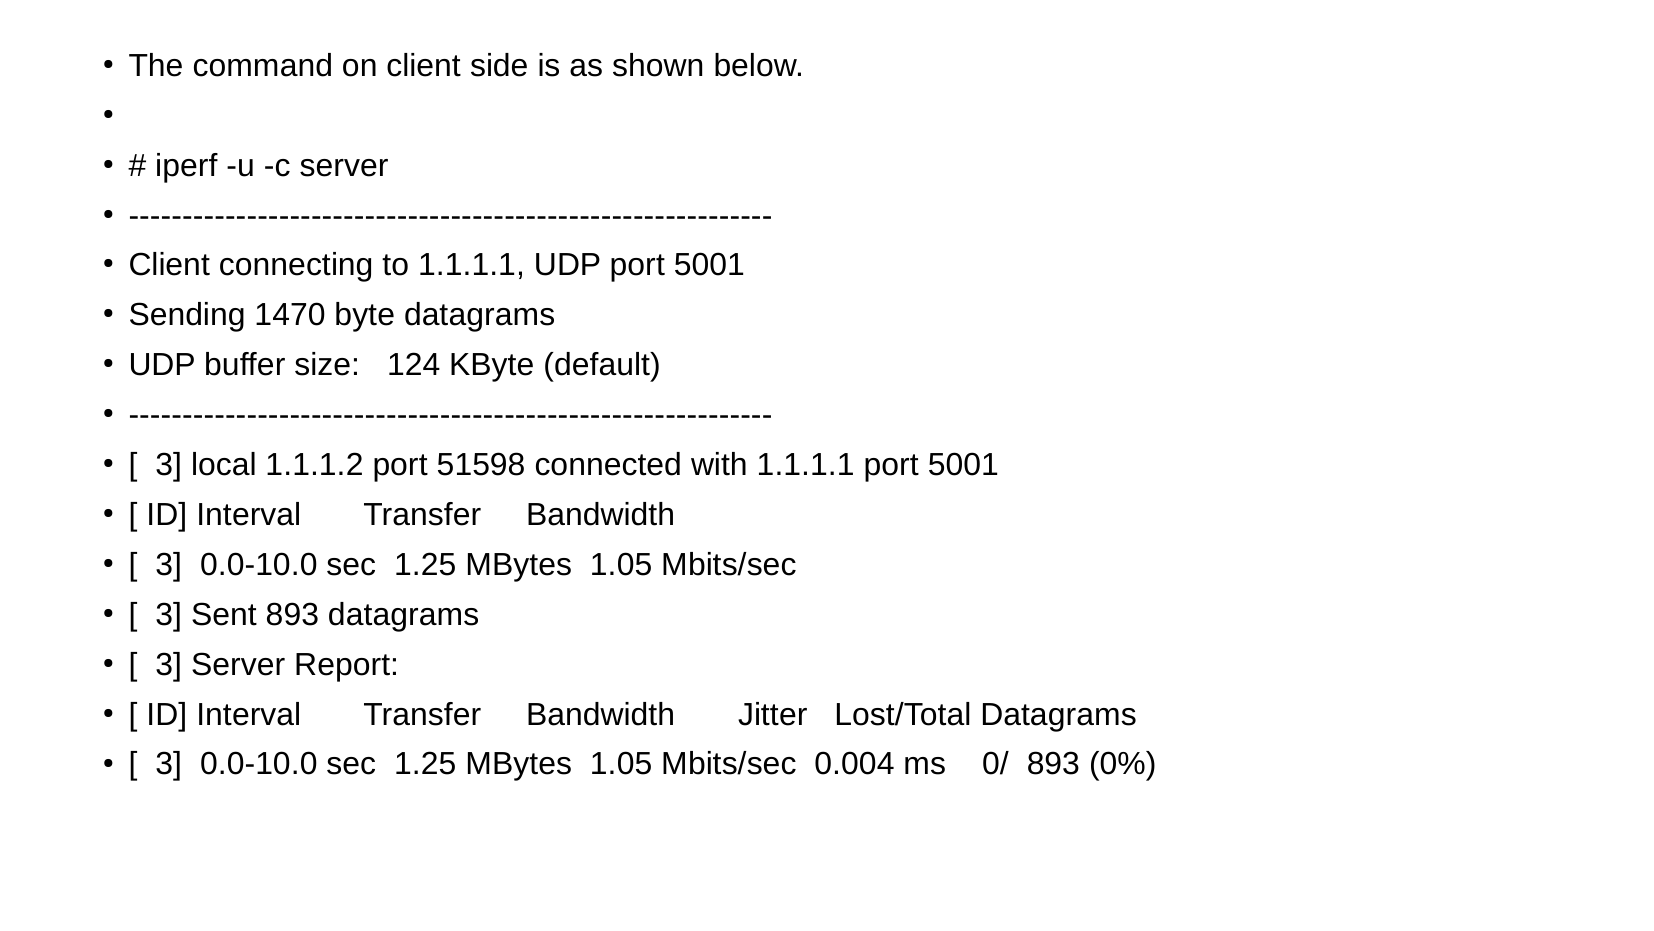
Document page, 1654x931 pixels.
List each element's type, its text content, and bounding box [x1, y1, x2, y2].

list The command on client side is as shown below. # iperf -u -c server ------------------------------------------------------------ Client connecting to 1.1.1.1, UDP port 5001 Sending 1470 byte datagrams UDP buffer size: 124 KByte (default) ------------------------------------------------------------ [ 3] local 1.1.1.2 port 51598 connected with 1.1.1.1 port 5001 [ ID] Interval Transfer Bandwidth [ 3] 0.0-10.0 sec 1.25 MBytes 1.05 Mbits/sec [ 3] Sent 893 datagrams [ 3] Server Report: [ ID] Interval Transfer Bandwidth Jitter Lost/Total Datagrams [ 3] 0.0-10.0 sec 1.25 MBytes 1.05 Mbits/sec 0.004 ms 0/ 893 (0%) [94, 47, 1583, 792]
